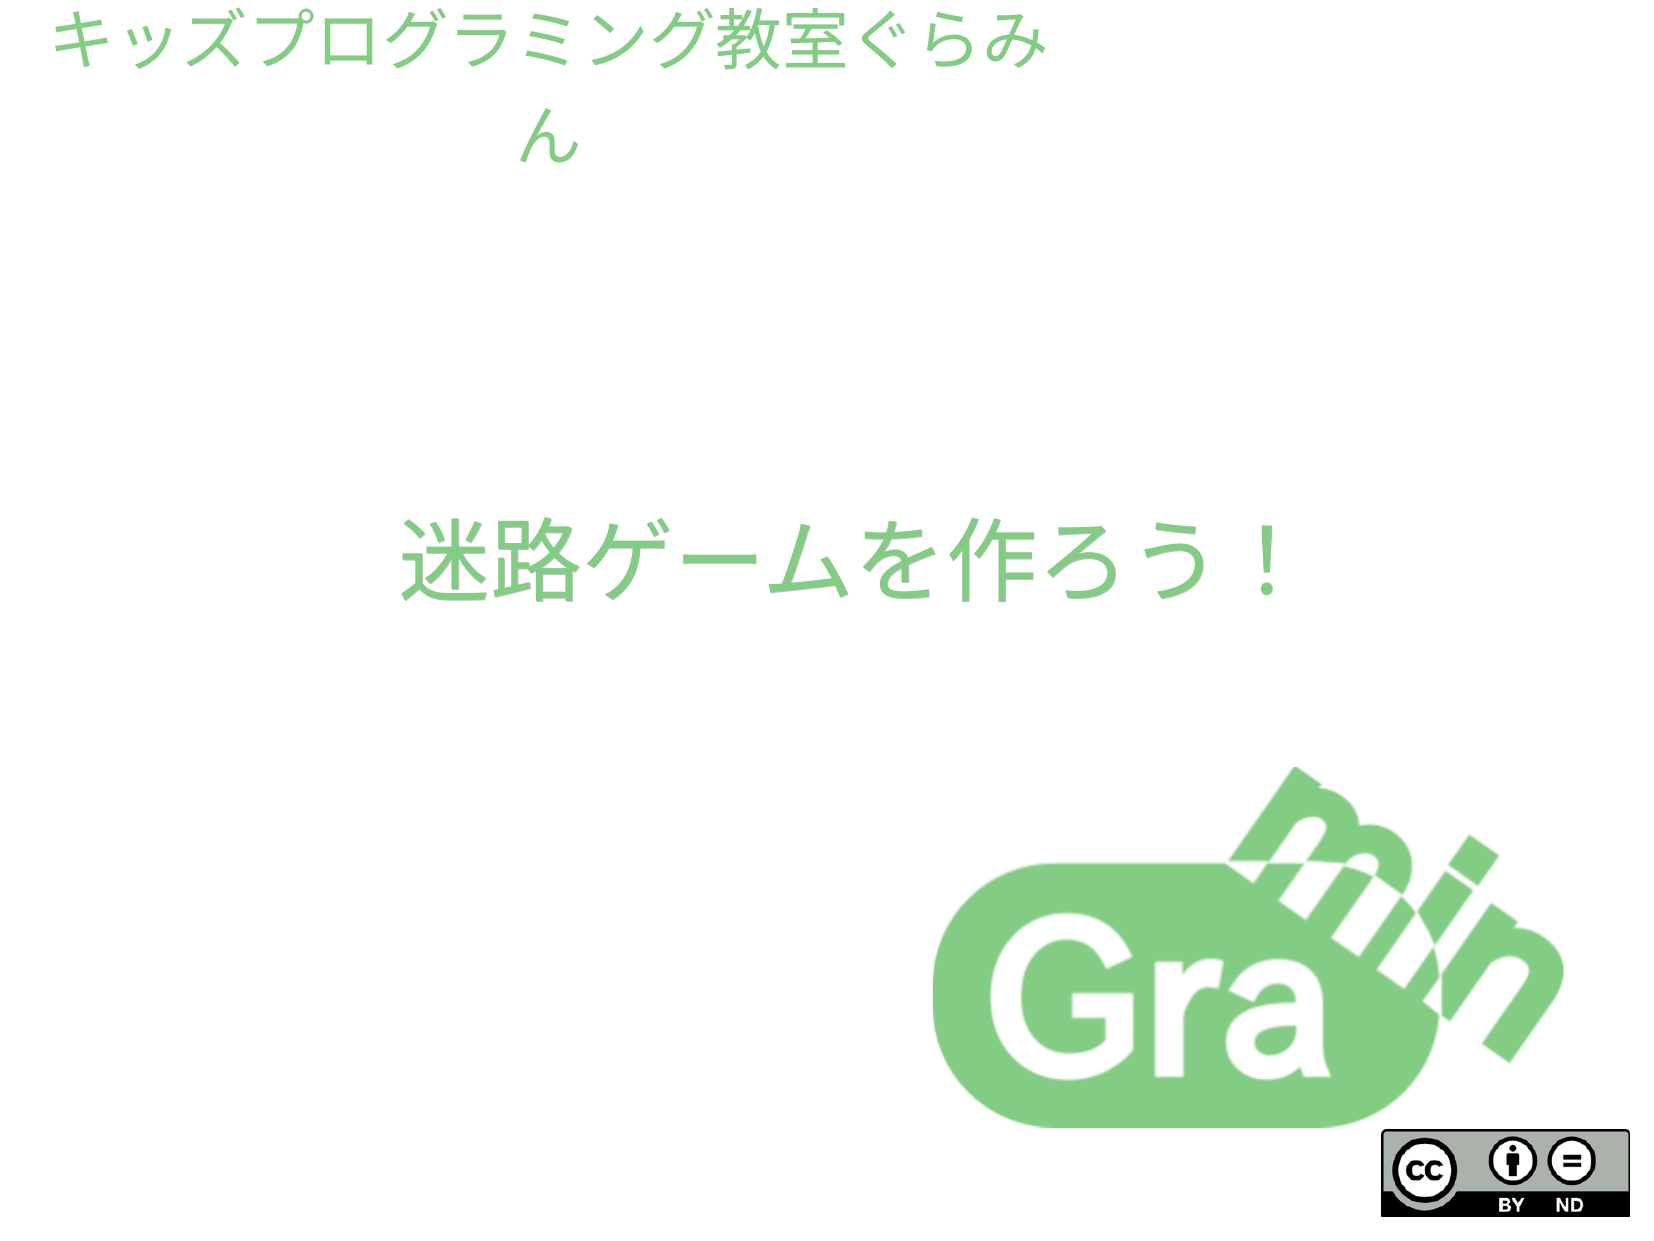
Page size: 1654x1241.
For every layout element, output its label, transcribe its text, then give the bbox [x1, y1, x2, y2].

picture [933, 767, 1577, 1128]
title 迷路ゲームを作ろう！ [188, 369, 1524, 741]
title キッズプログラミング教室ぐらみん [35, 0, 1063, 177]
picture [1381, 1129, 1630, 1217]
